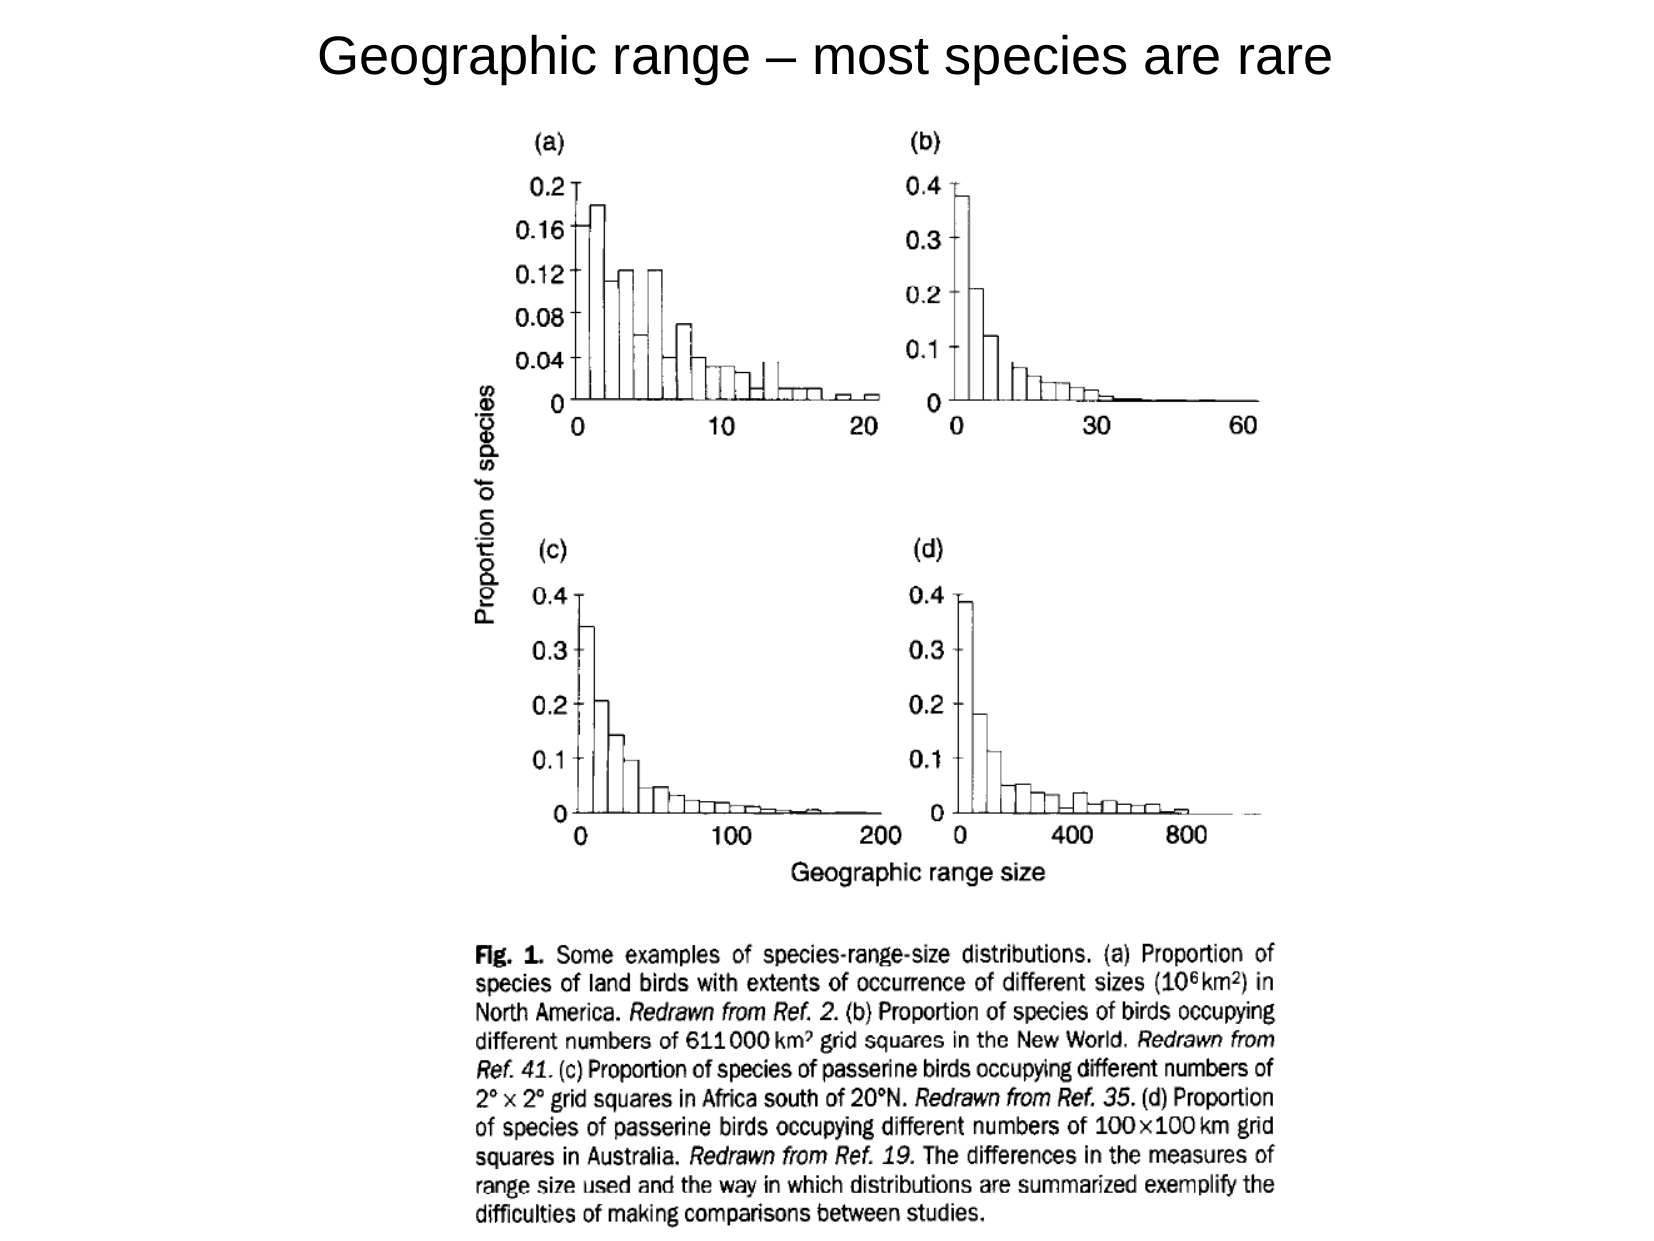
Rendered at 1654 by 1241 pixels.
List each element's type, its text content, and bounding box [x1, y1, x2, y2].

picture [450, 215, 1293, 1241]
text_box Geographic range – most species are rare [302, 18, 1351, 215]
